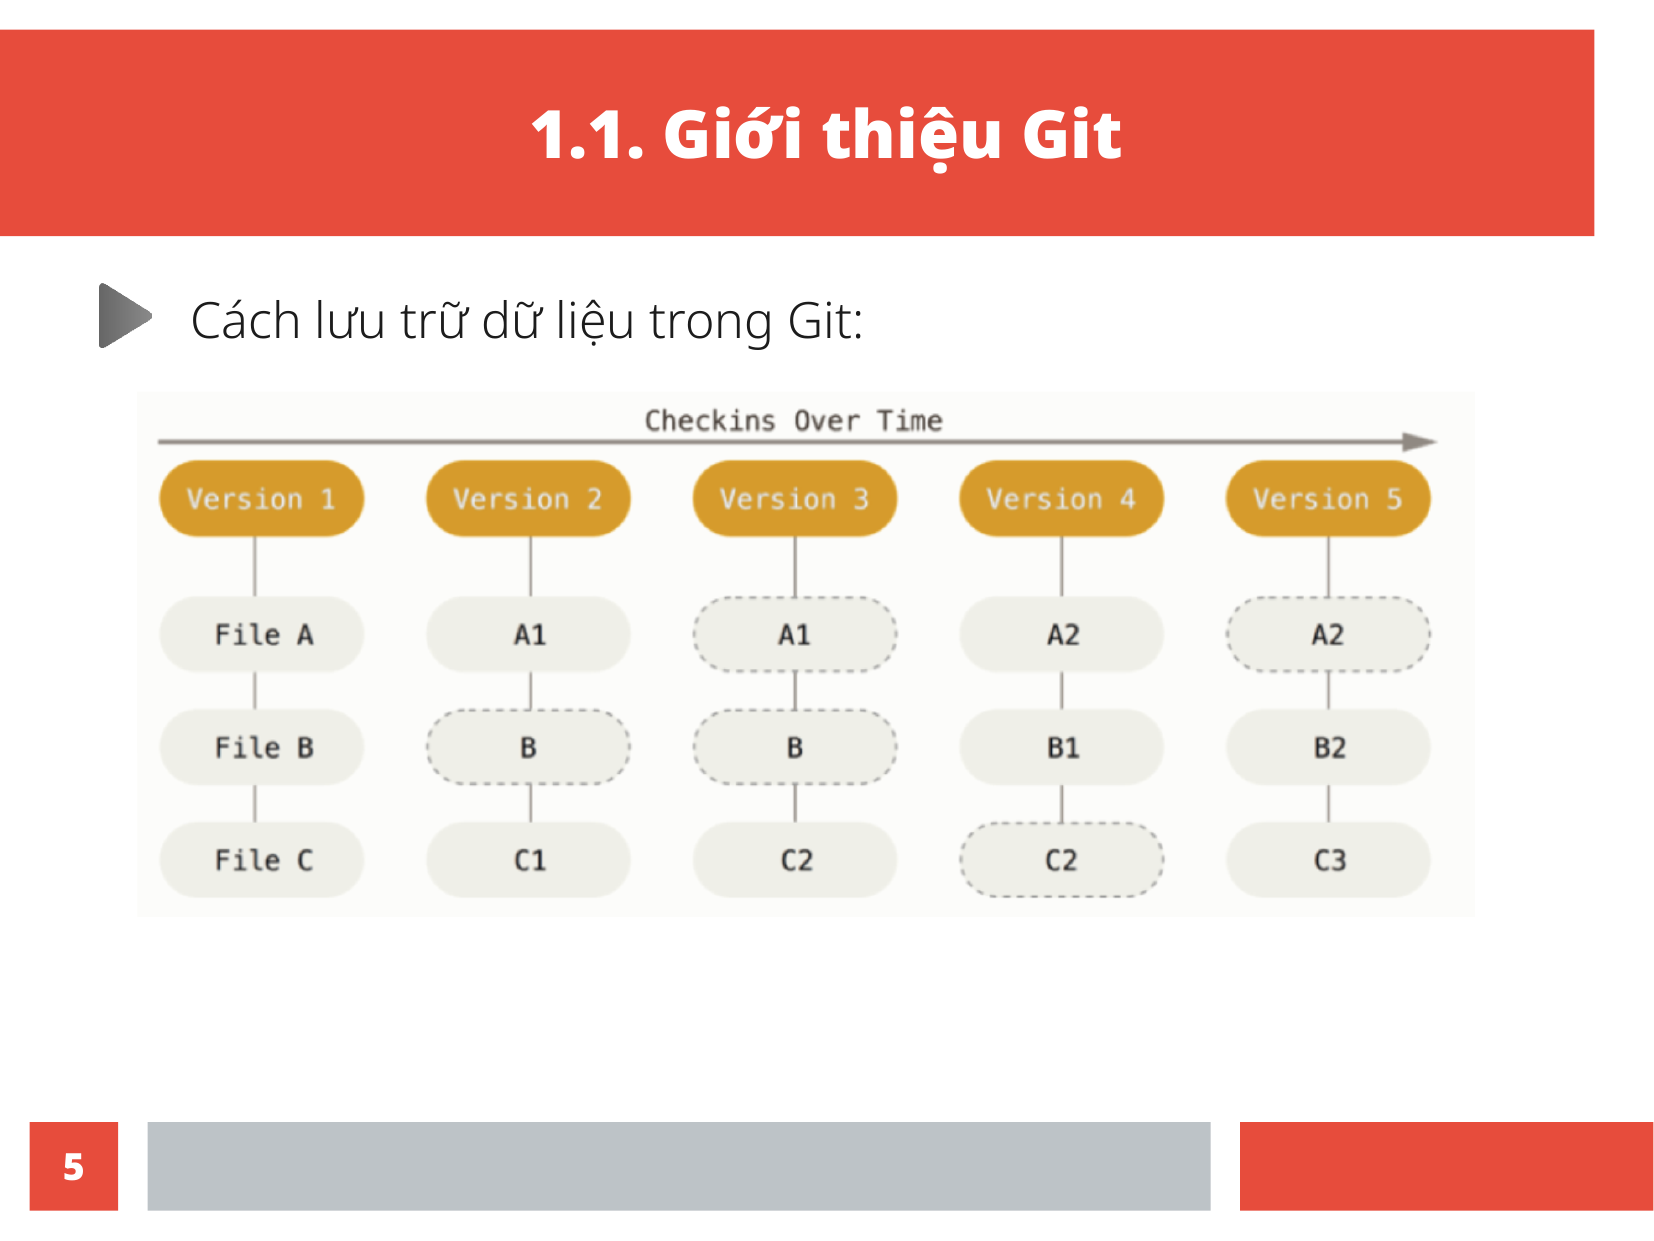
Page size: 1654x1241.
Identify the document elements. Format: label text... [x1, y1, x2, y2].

title 1.1. Giới thiệu Git [59, 59, 1595, 207]
picture [136, 392, 1475, 917]
picture [95, 280, 156, 352]
list Cách lưu trữ dữ liệu trong Git: ​ [95, 285, 1611, 466]
